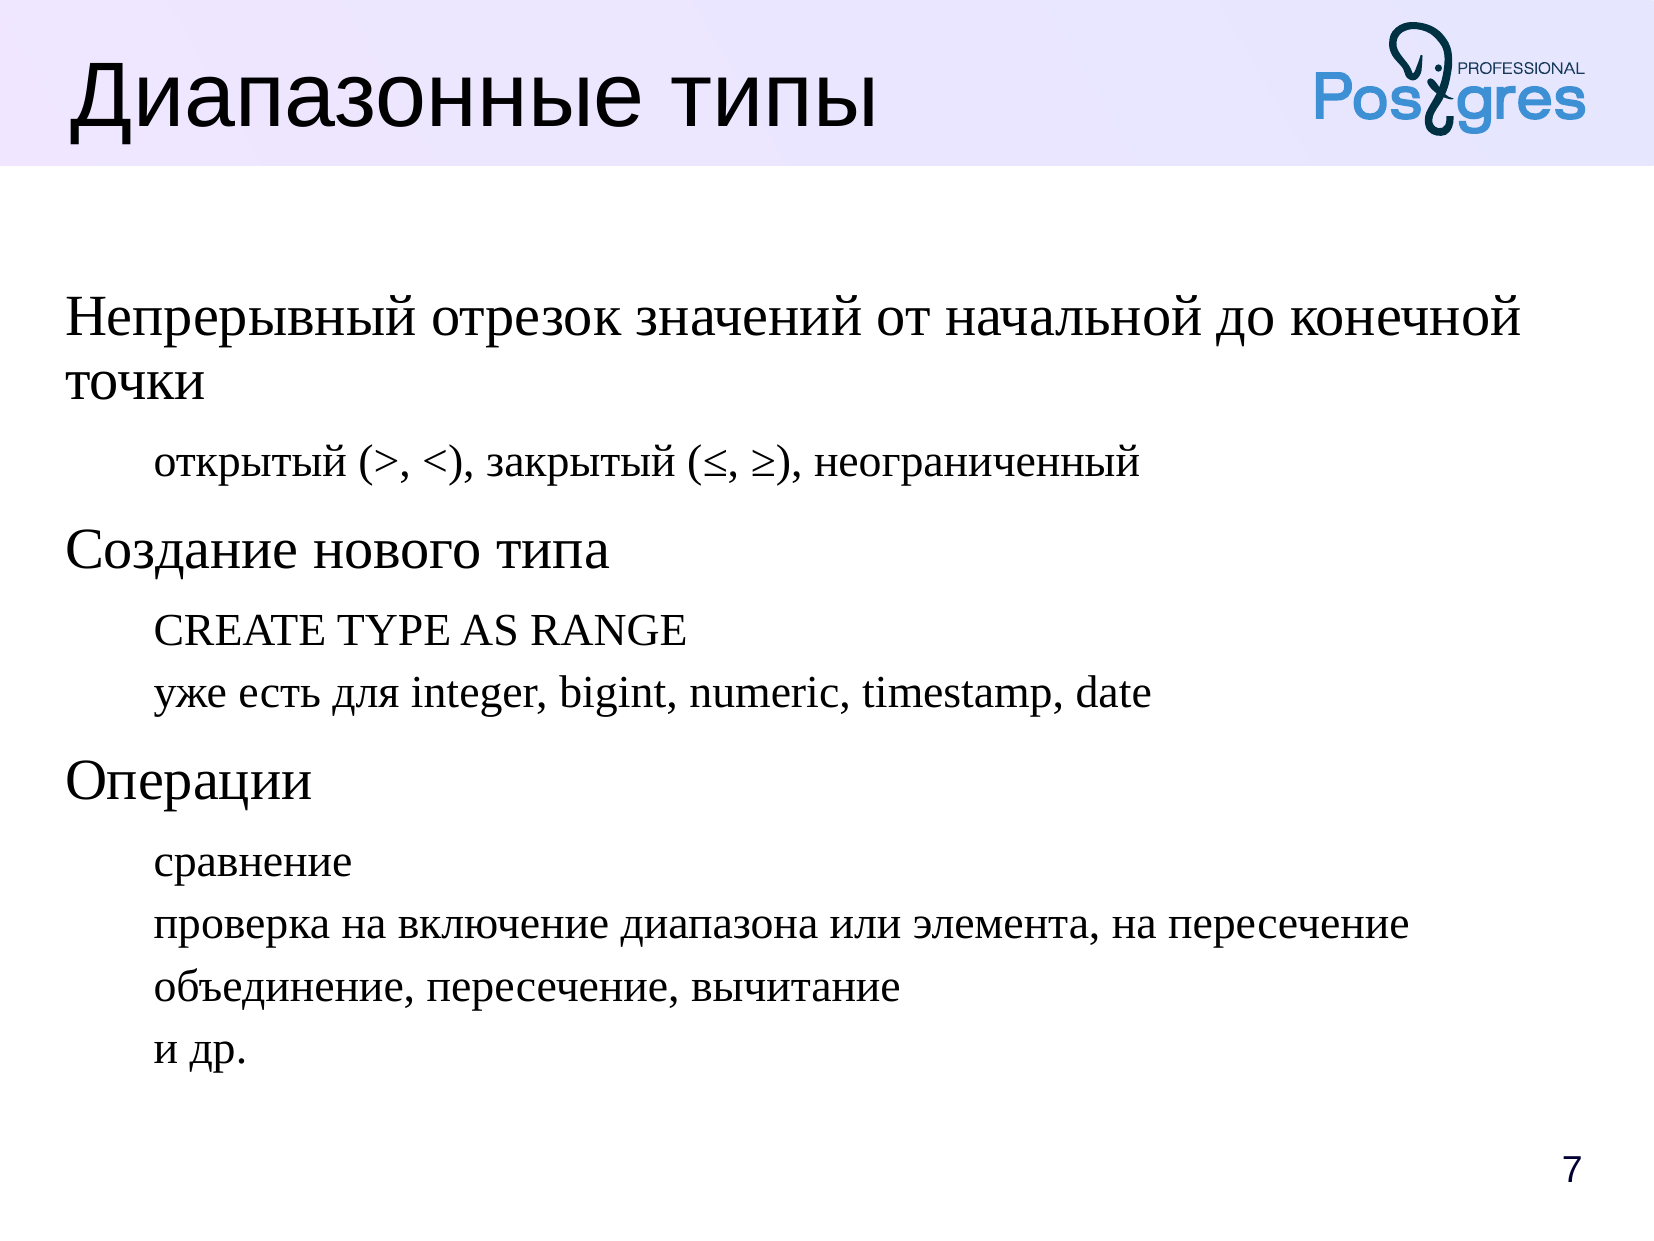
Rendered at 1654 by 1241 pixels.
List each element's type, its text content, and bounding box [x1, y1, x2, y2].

list Непрерывный отрезок значений от начальной до конечной точки открытый (>, <), закрытый (≤, ≥), неограниченный Создание нового типа CREATE TYPE AS RANGE уже есть для integer, bigint, numeric, timestamp, date Операции сравнение проверка на включение диапазона или элемента, на пересечение объединение, пересечение, вычитание и др. [64, 283, 1577, 1141]
title Диапазонные типы [70, 43, 1241, 147]
